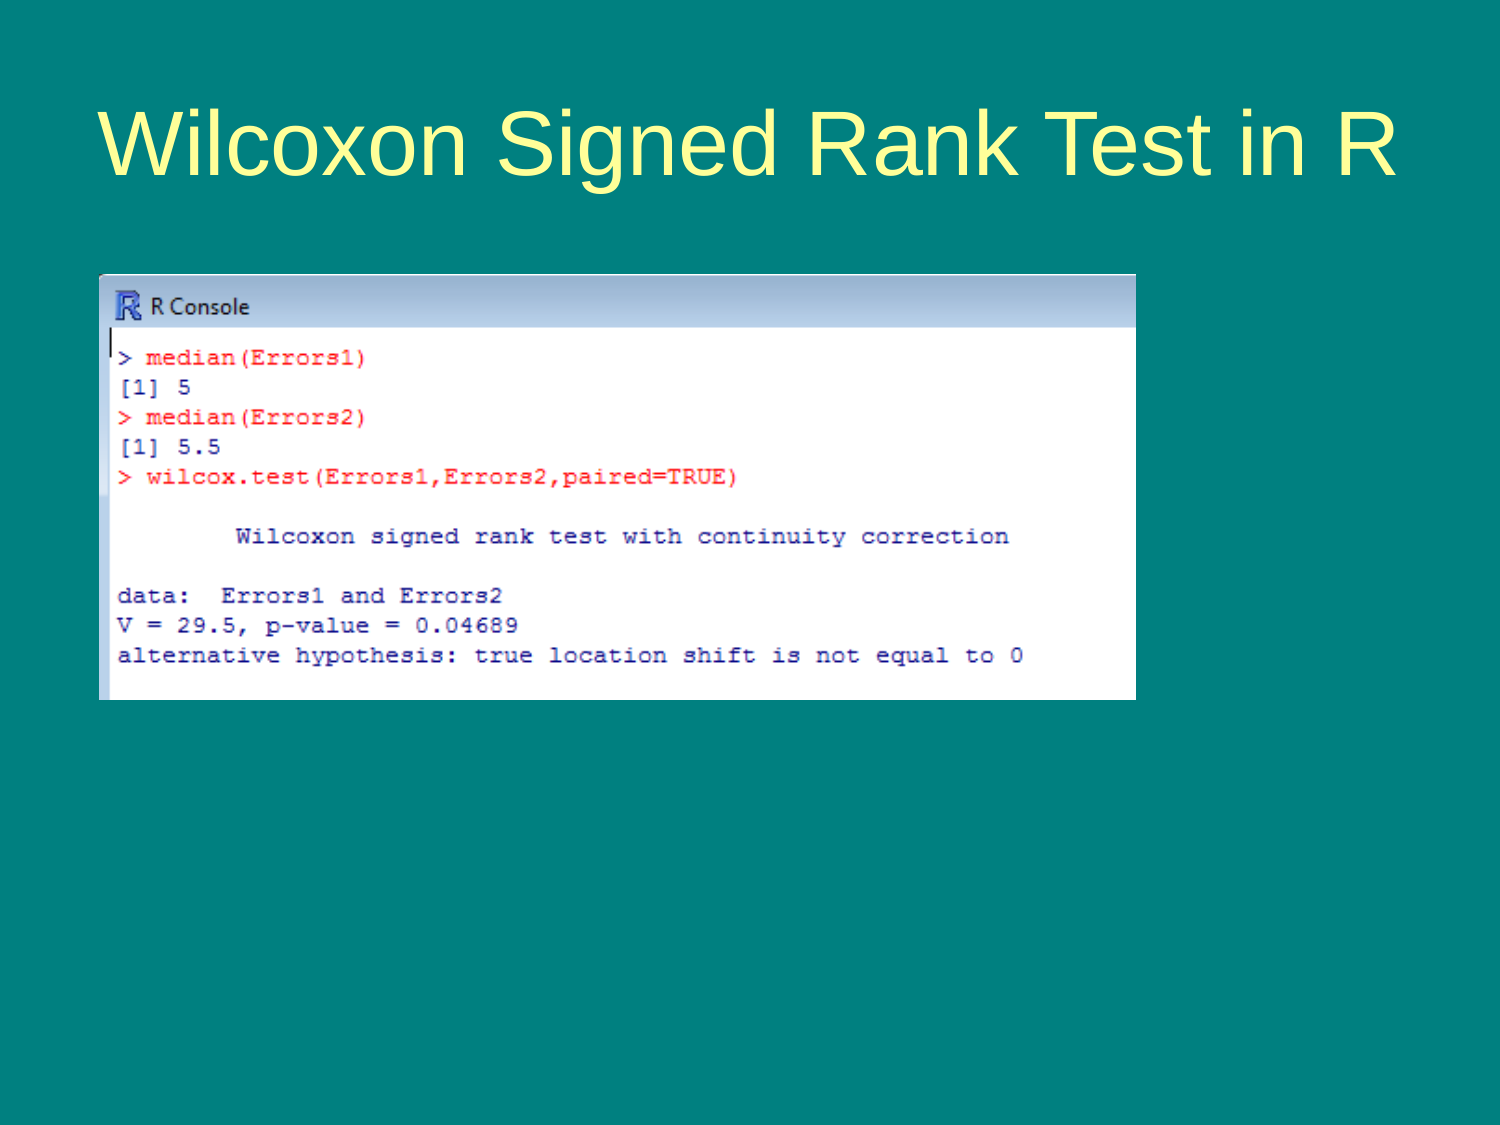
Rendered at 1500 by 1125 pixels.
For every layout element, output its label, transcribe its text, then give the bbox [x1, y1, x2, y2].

picture [99, 274, 1136, 700]
title Wilcoxon Signed Rank Test in R [75, 45, 1425, 233]
